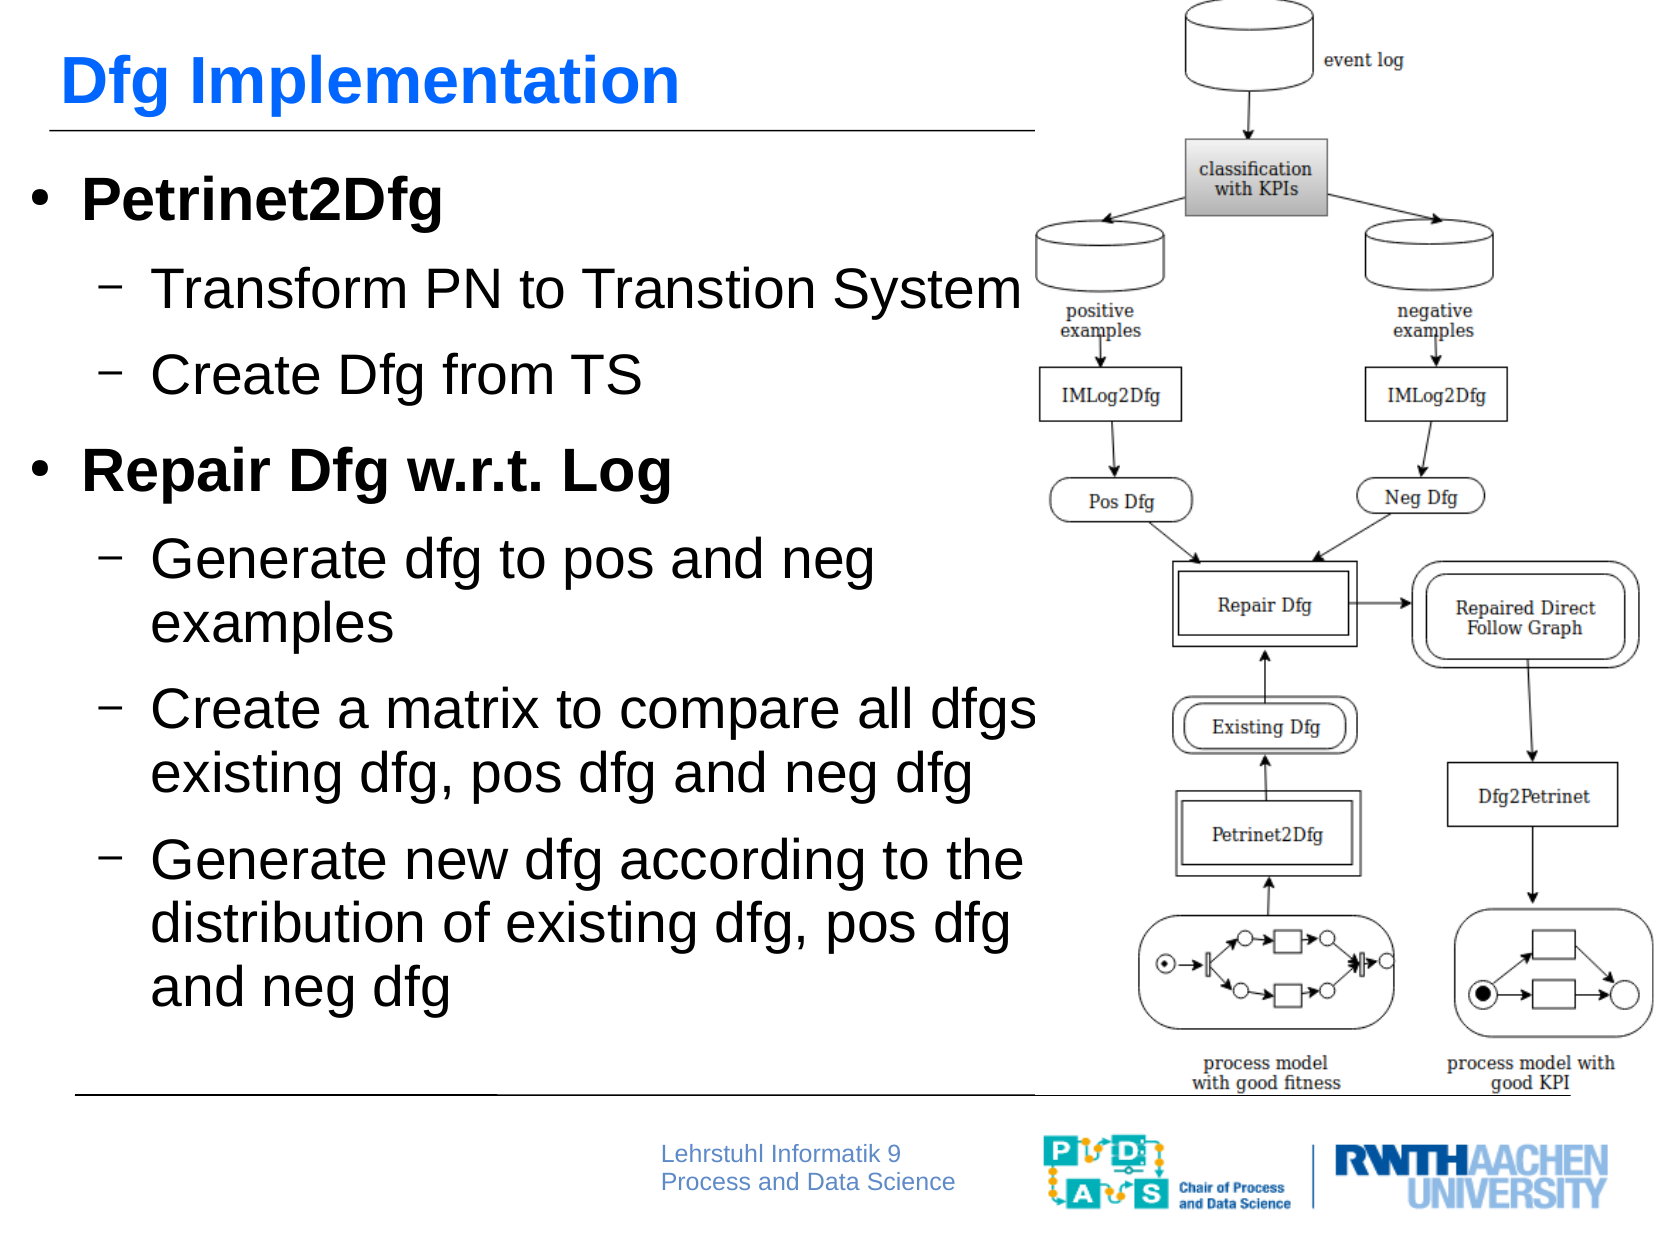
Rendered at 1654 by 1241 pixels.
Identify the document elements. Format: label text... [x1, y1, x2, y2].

list Petrinet2Dfg Transform PN to Transtion System Create Dfg from TS Repair Dfg w.r.t. Log Generate dfg to pos and neg examples Create a matrix to compare all dfgs, existing dfg, pos dfg and neg dfg Generate new dfg according to the distribution of existing dfg, pos dfg and neg dfg [11, 165, 1035, 1021]
picture [1005, 0, 1654, 1241]
title Dfg Implementation [60, 30, 1035, 131]
